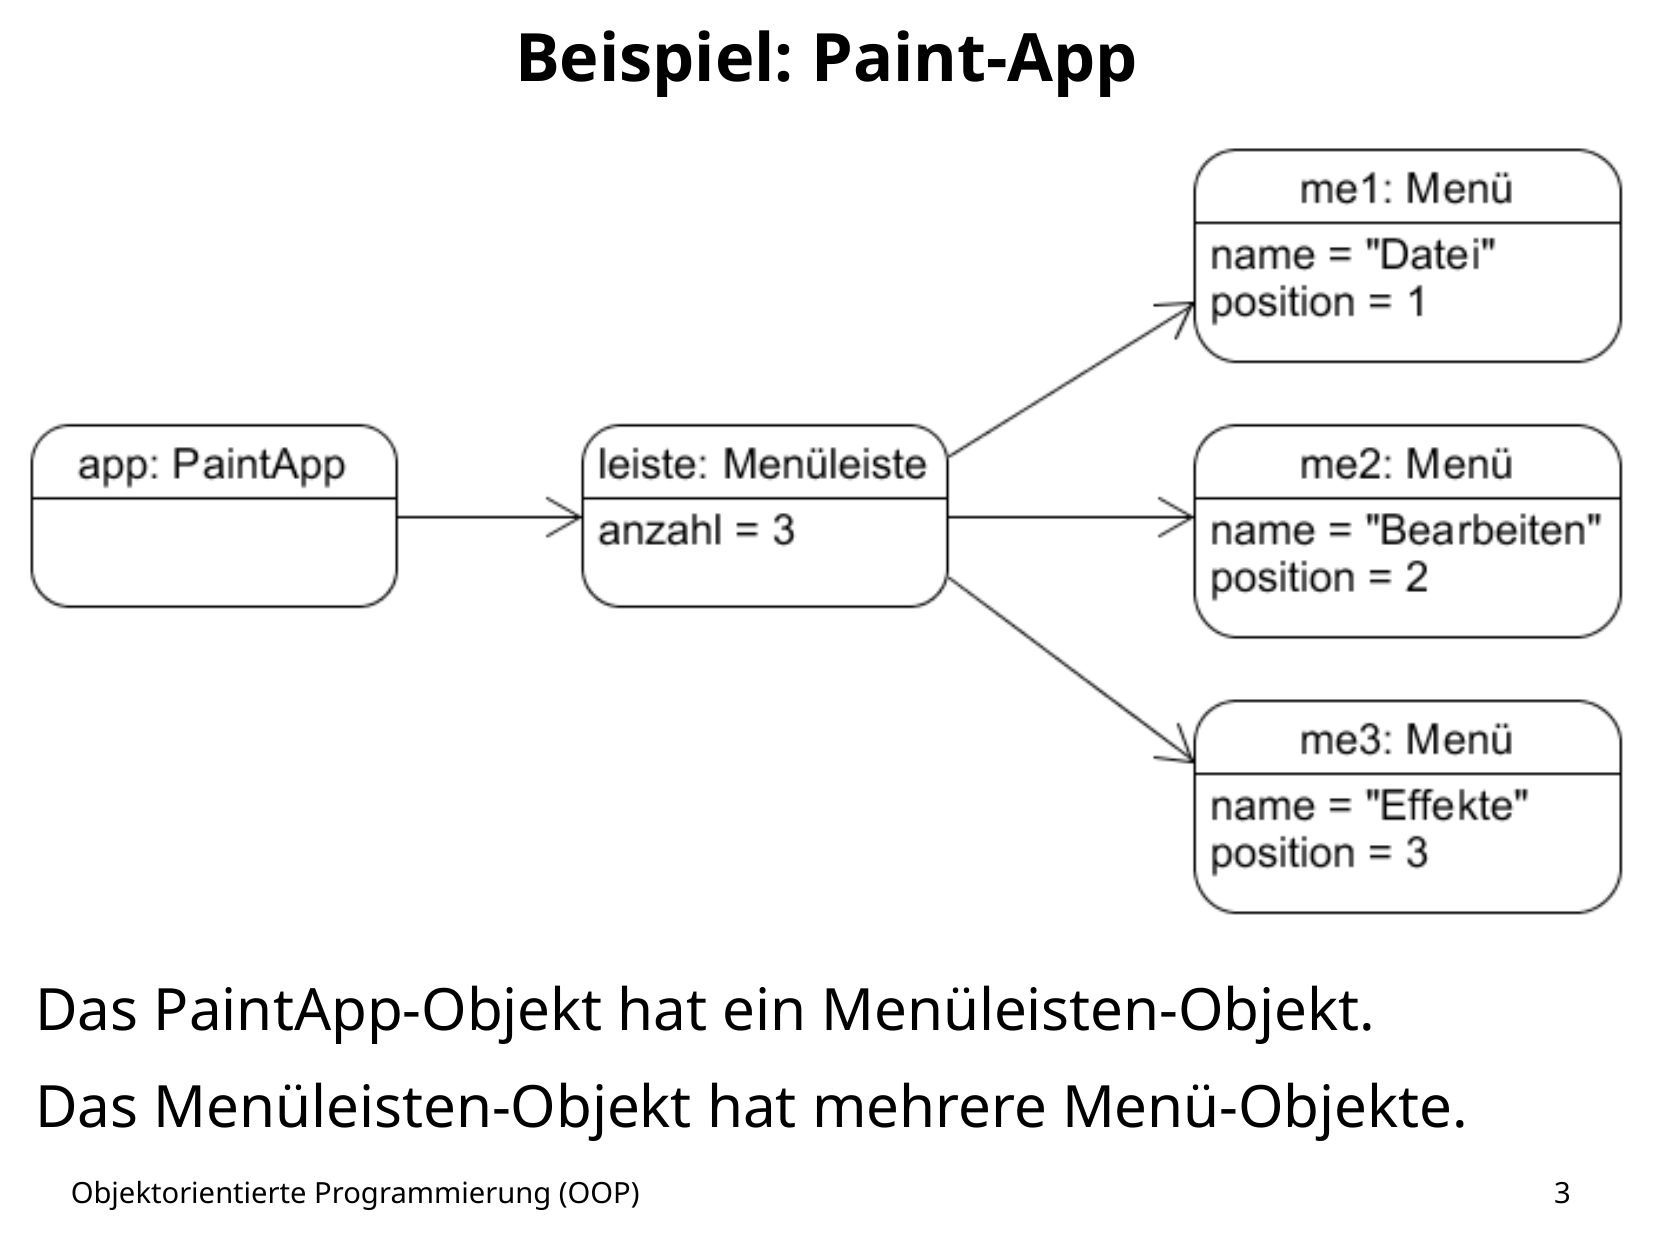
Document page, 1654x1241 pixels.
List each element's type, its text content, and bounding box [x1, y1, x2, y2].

title Beispiel: Paint-App [0, 5, 1654, 107]
picture [29, 147, 1625, 917]
list Das PaintApp-Objekt hat ein Menüleisten-Objekt. Das Menüleisten-Objekt hat mehrere Menü-Objekte. [35, 968, 1619, 1182]
